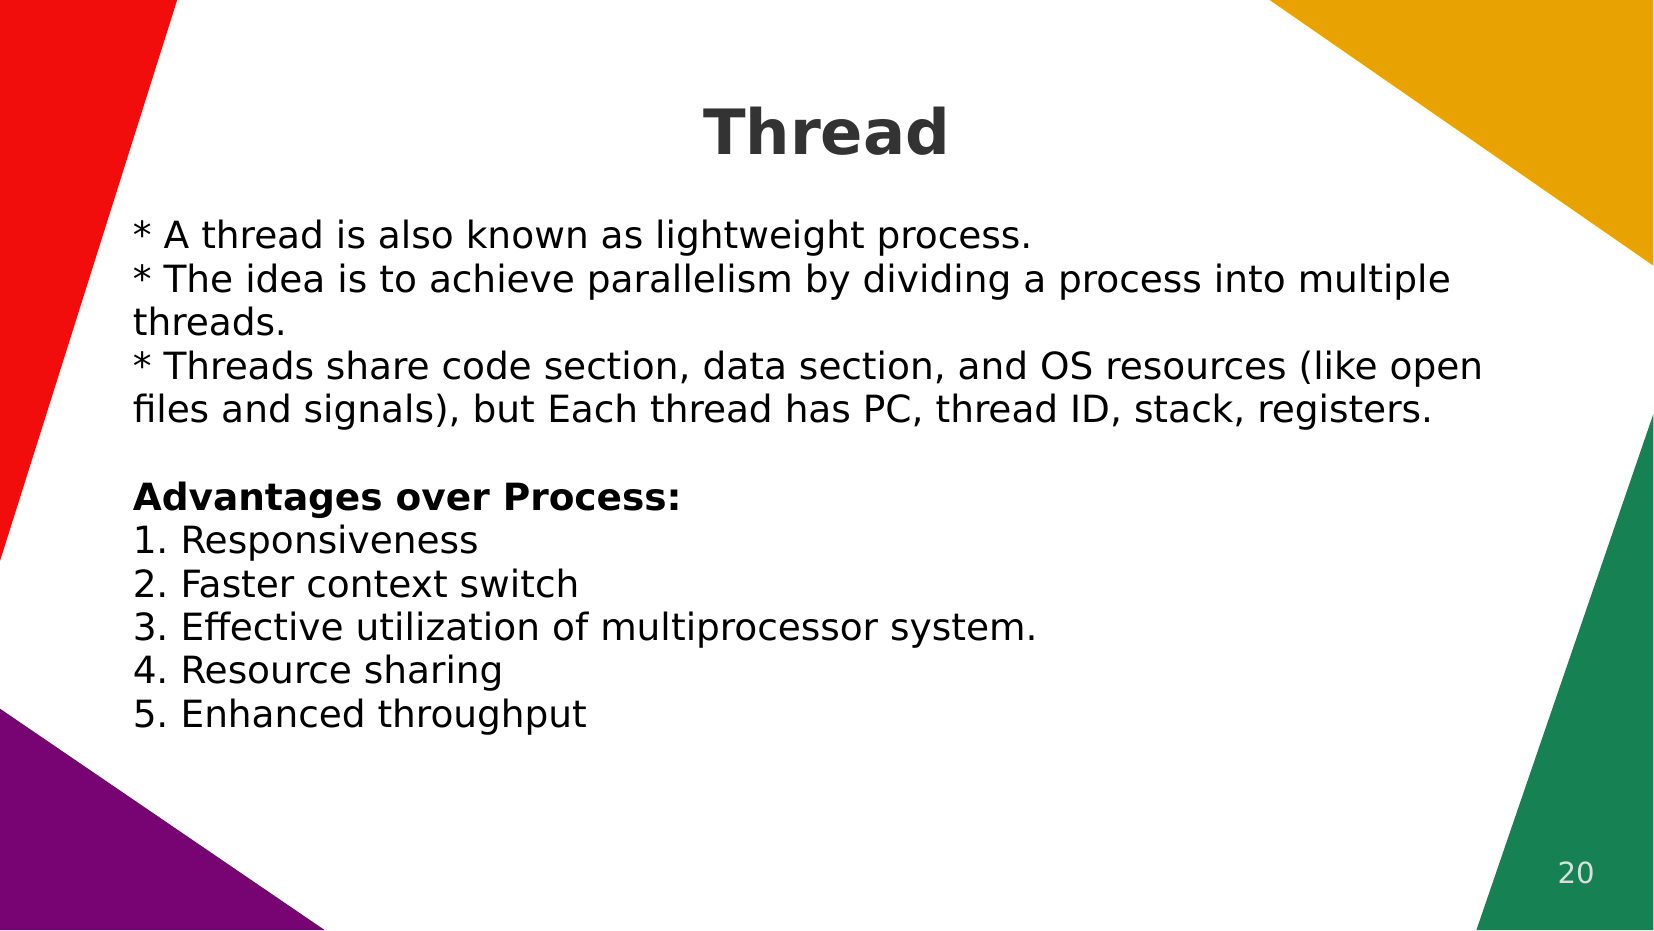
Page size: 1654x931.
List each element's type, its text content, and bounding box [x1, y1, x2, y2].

title Thread [118, 59, 1536, 206]
text_box * A thread is also known as lightweight process. * The idea is to achieve parallelism by dividing a process into multiple threads. * Threads share code section, data section, and OS resources (like open files and signals), but Each thread has PC, thread ID, stack, registers. Advantages over Process: 1. Responsiveness 2. Faster context switch 3. Effective utilization of multiprocessor system. 4. Resource sharing 5. Enhanced throughput [118, 206, 1536, 768]
